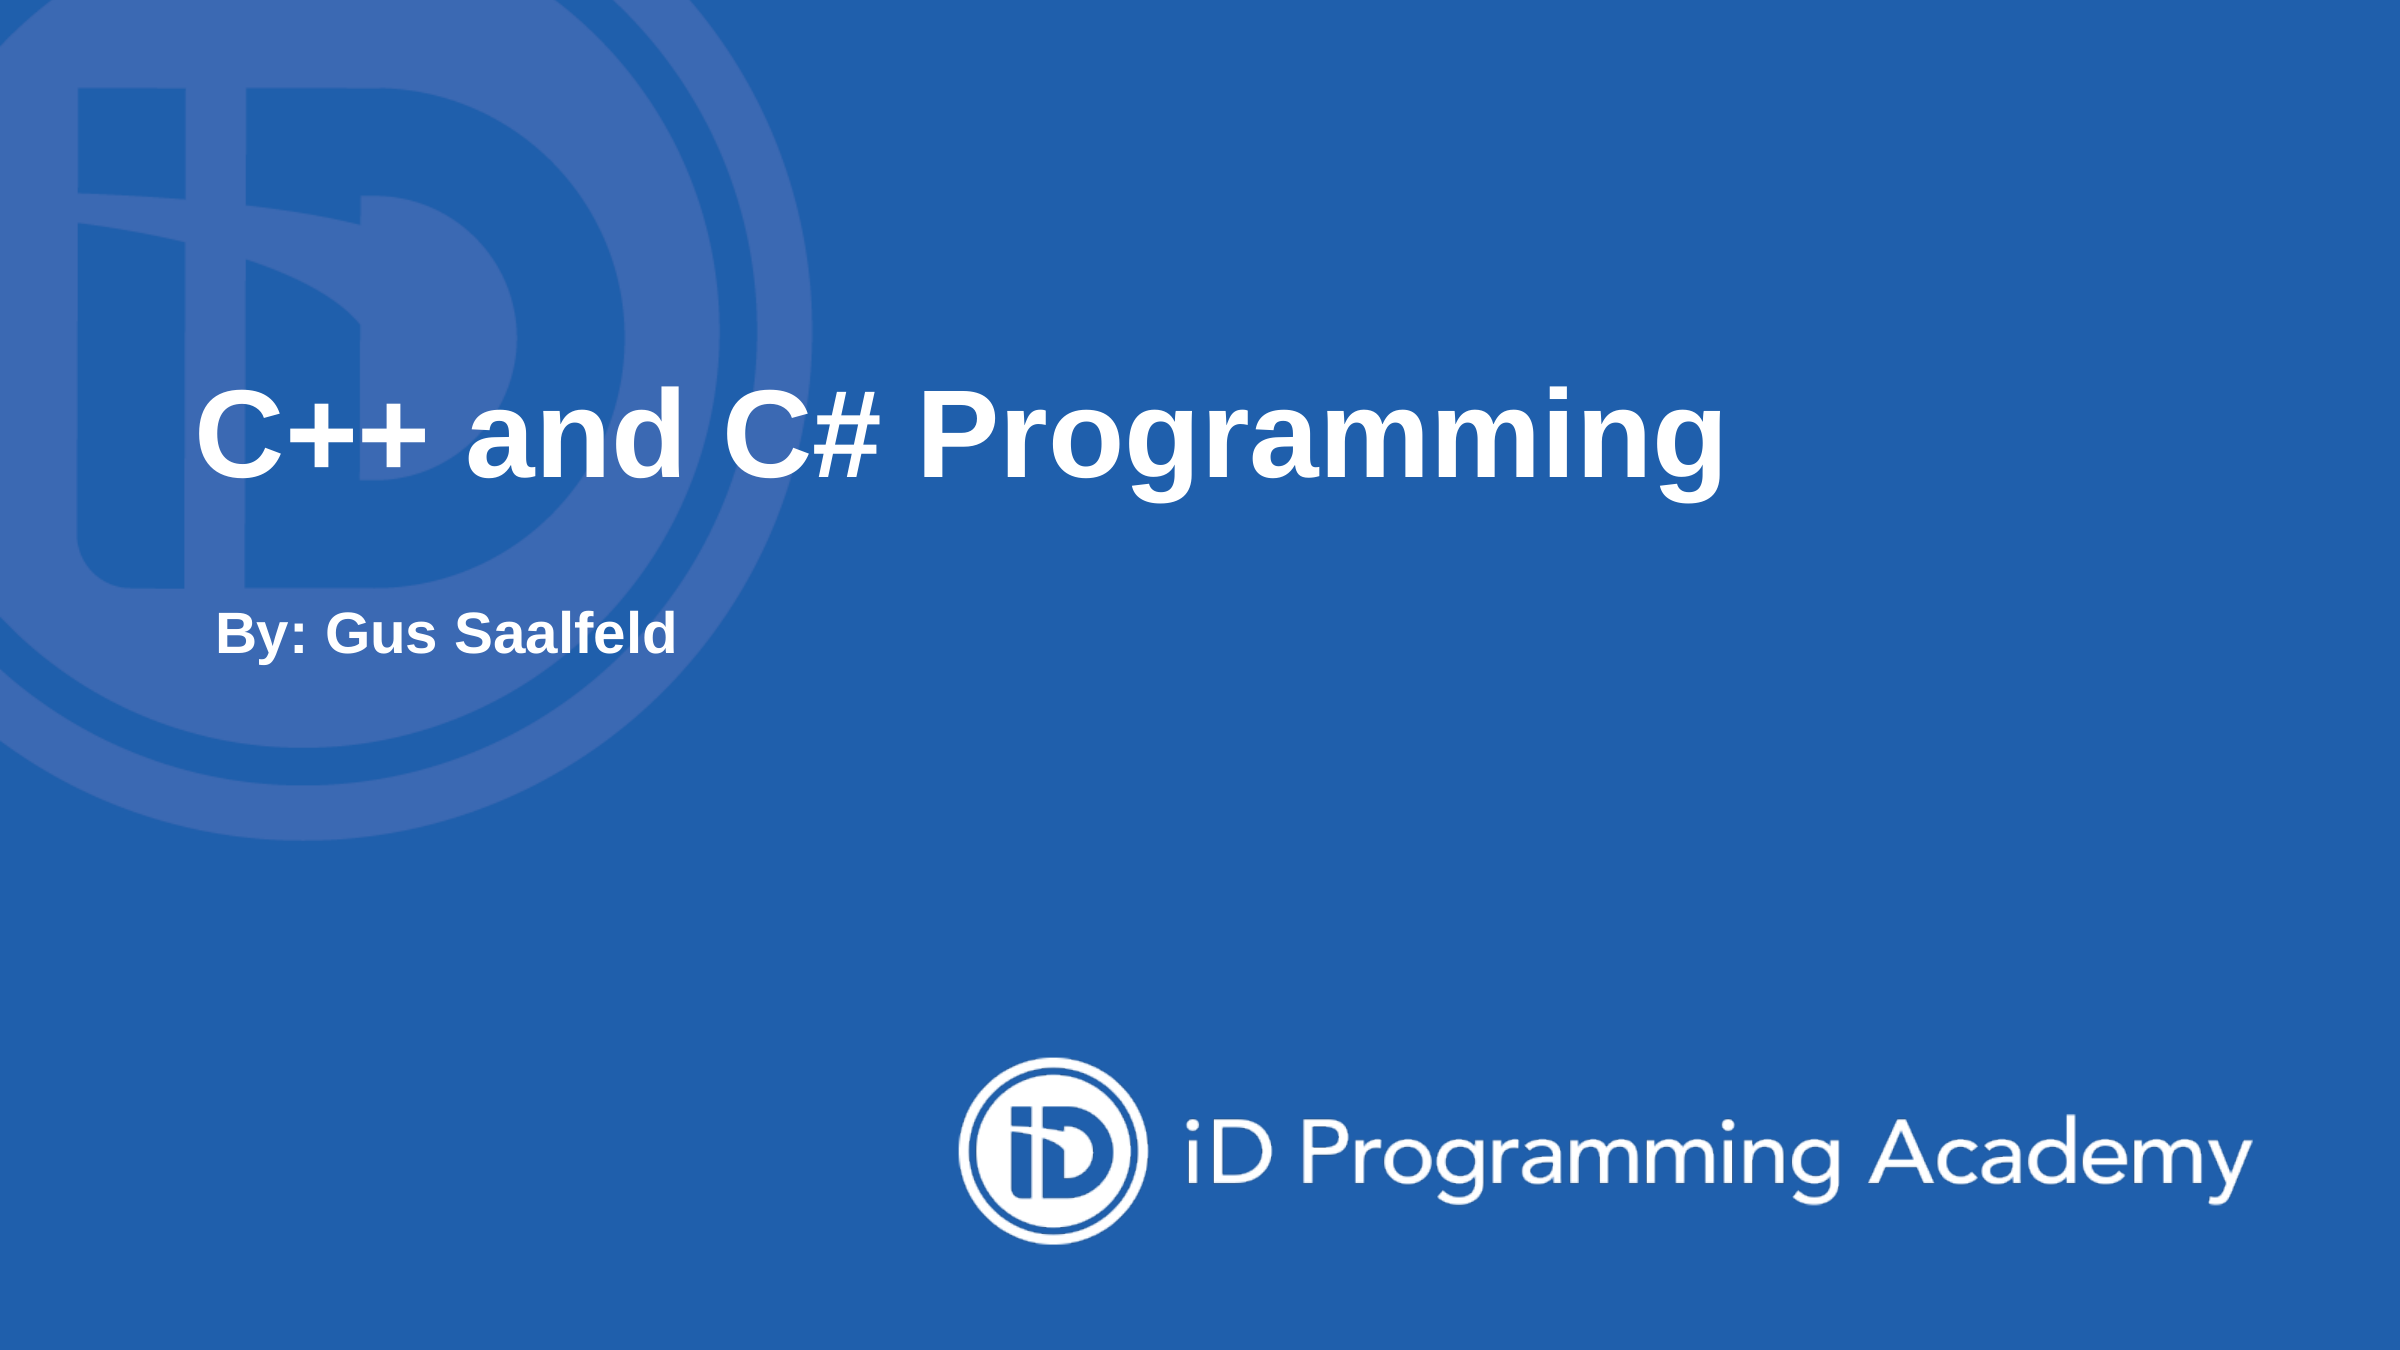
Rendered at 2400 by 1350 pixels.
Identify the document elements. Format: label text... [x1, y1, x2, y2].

picture [0, 0, 2400, 1350]
text_box By: Gus Saalfeld [200, 569, 2240, 690]
title C++ and C# Programming [180, 344, 2220, 601]
